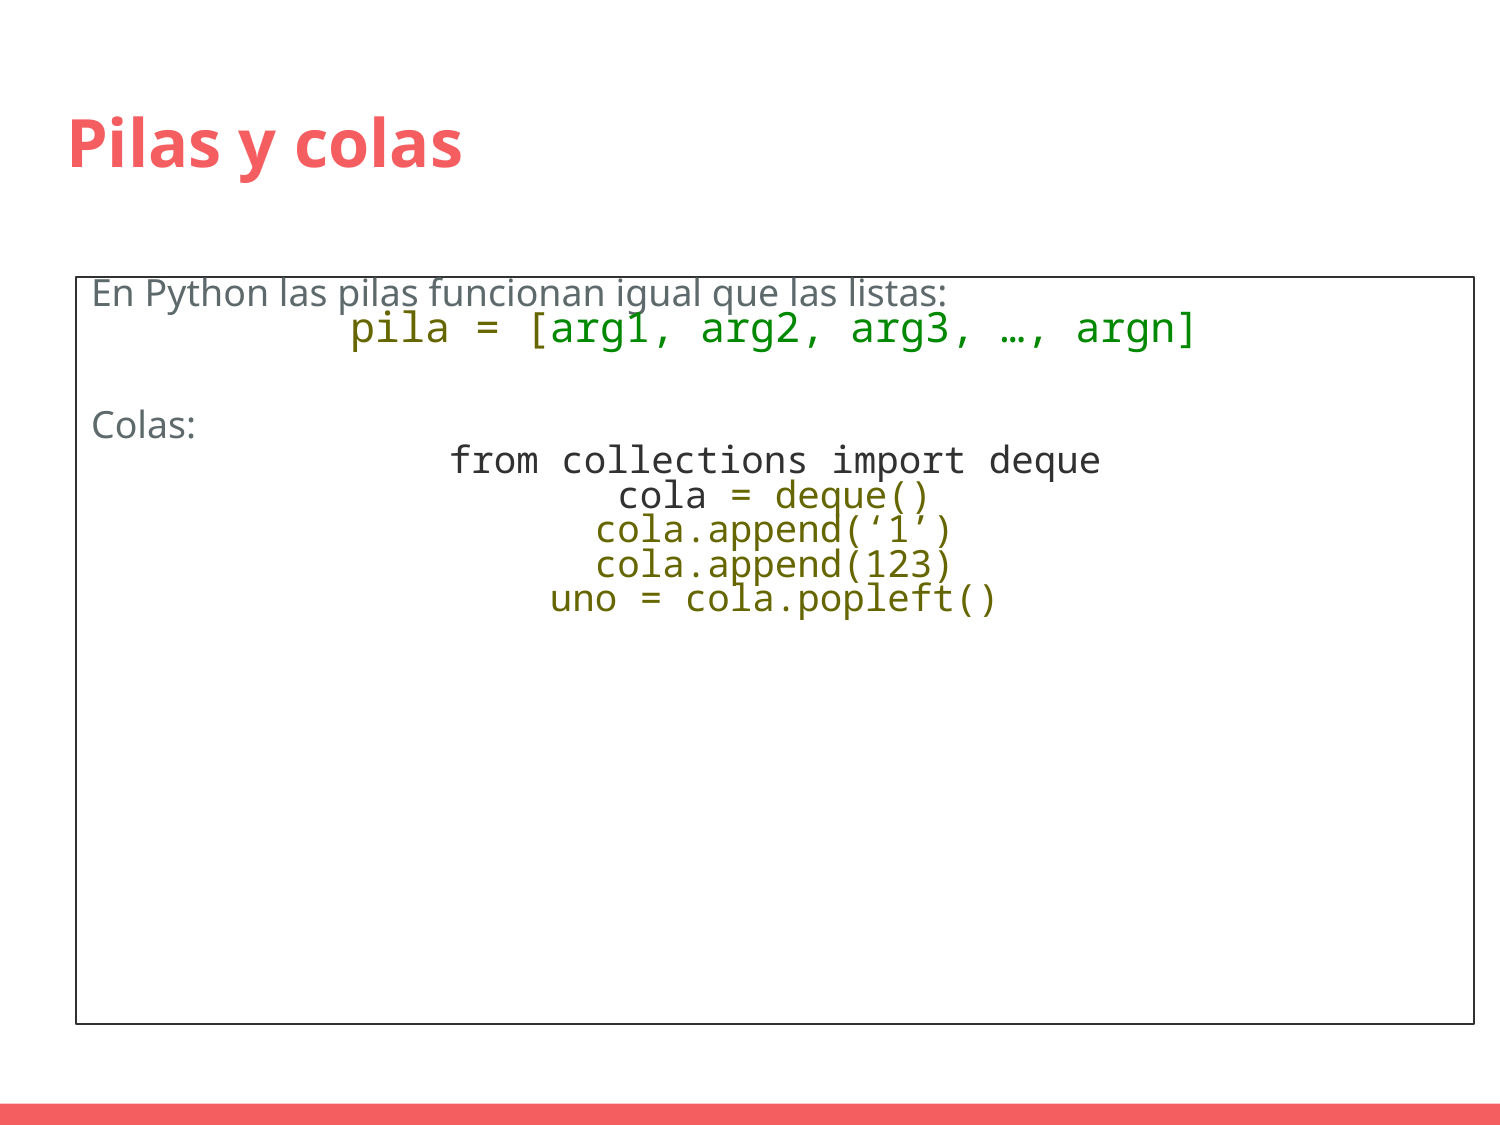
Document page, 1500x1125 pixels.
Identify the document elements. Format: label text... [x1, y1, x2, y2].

title Pilas y colas [51, 85, 1449, 223]
list En Python las pilas funcionan igual que las listas: pila = [arg1, arg2, arg3, …, argn] Colas: from collections import deque cola = deque() cola.append(‘1’) cola.append(123) uno = cola.popleft() [76, 277, 1474, 1025]
